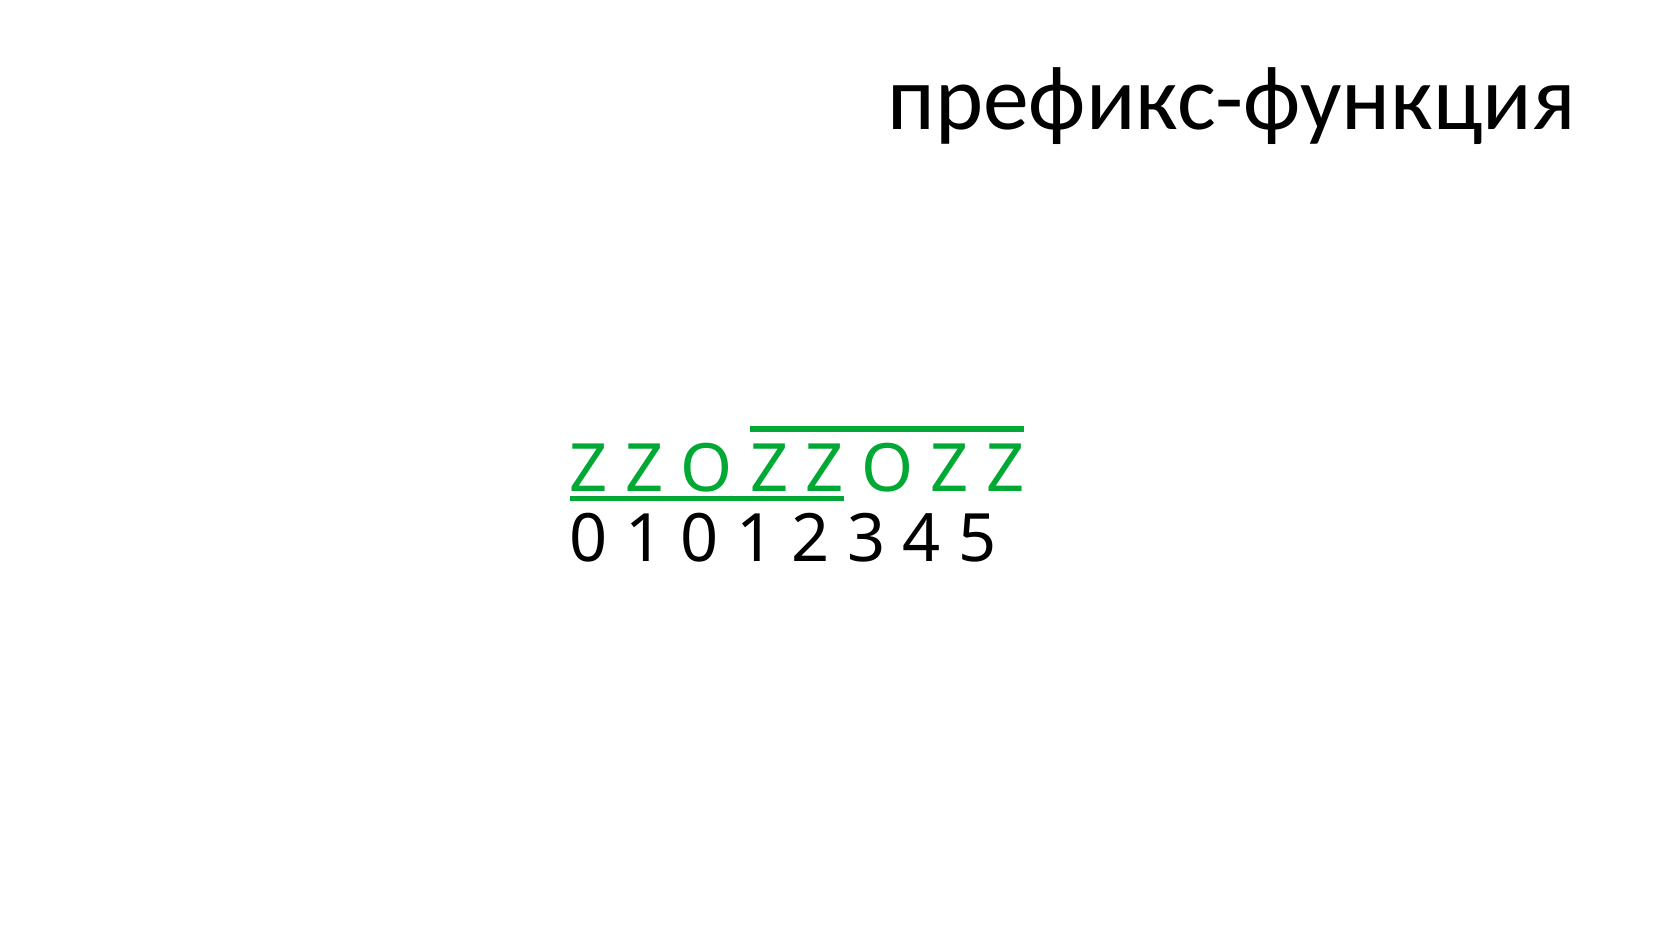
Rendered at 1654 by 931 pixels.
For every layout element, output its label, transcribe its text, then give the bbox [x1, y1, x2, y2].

text_box Z Z O Z Z O Z Z [555, 412, 1086, 483]
text_box 0 1 0 1 2 3 4 5 [555, 483, 1086, 582]
title префикс-функция [88, 29, 1577, 185]
